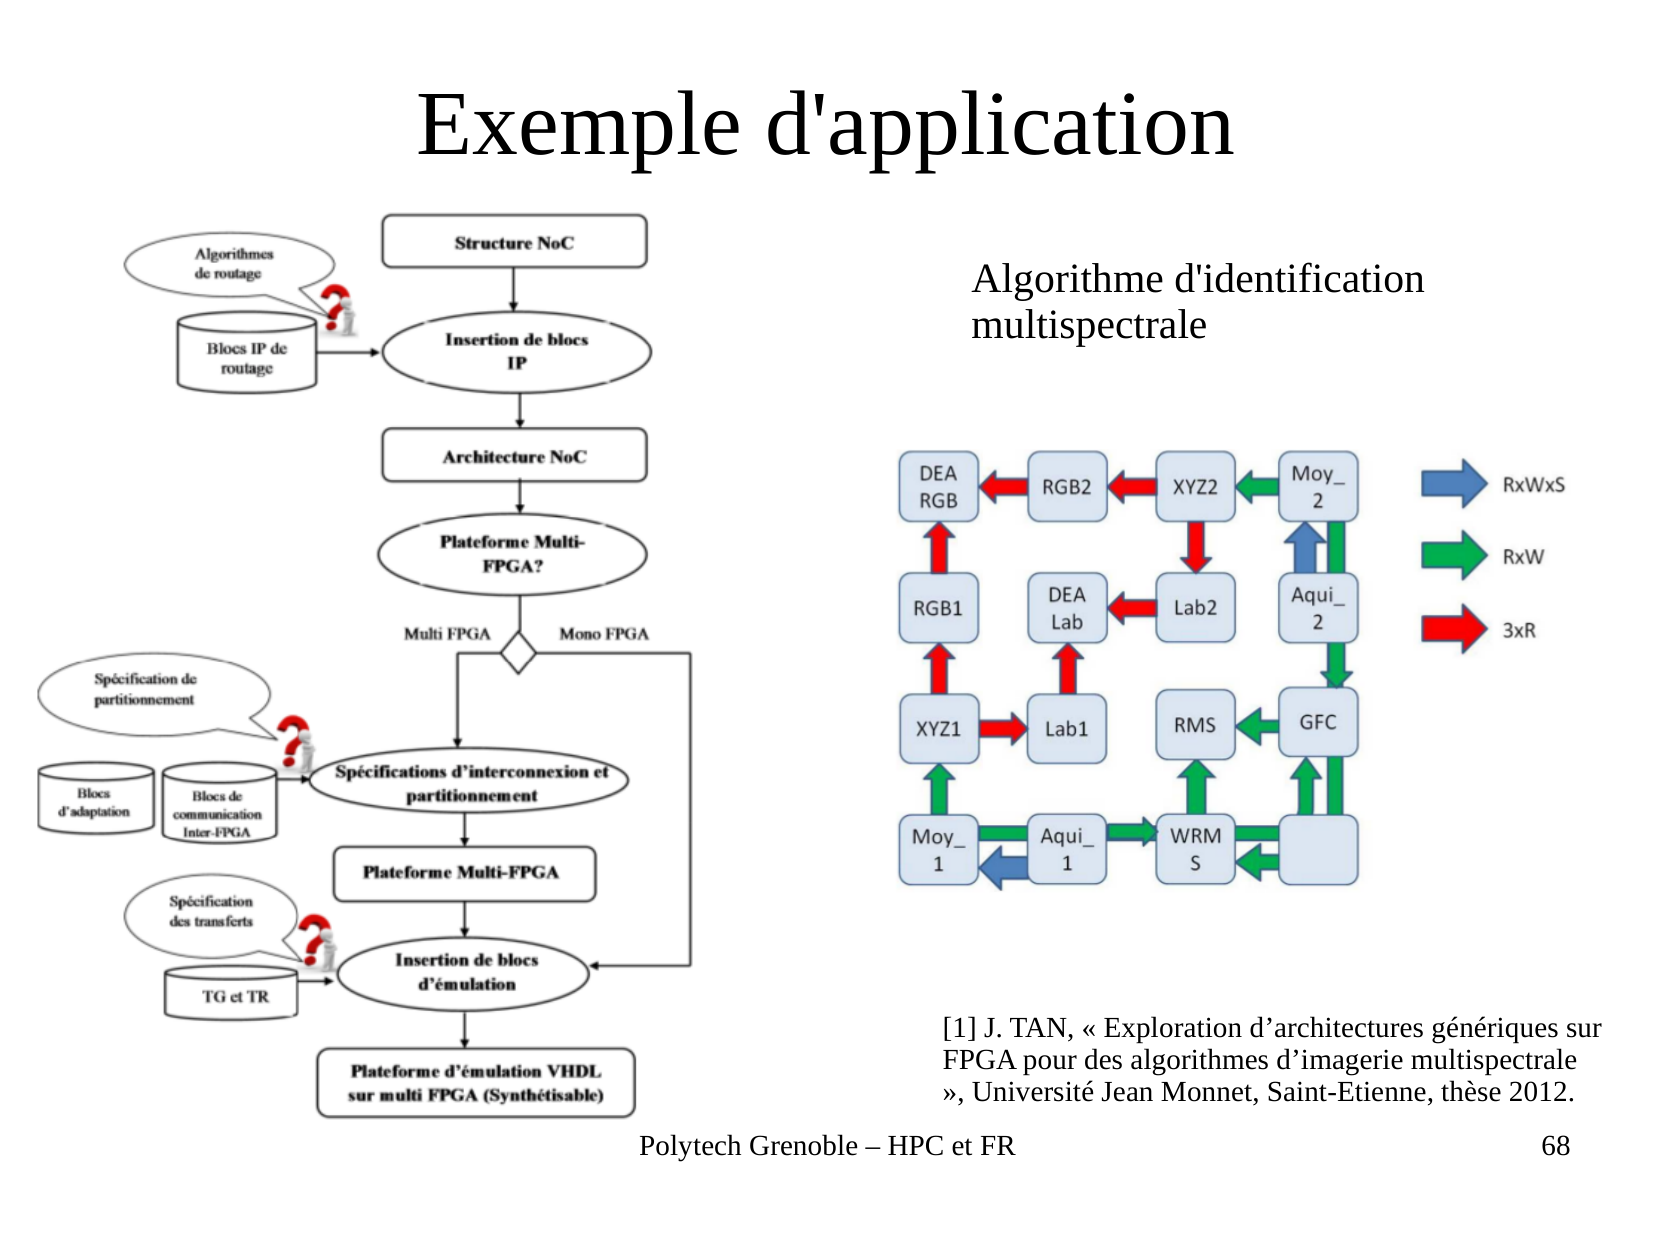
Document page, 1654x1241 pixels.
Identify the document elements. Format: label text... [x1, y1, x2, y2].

picture [874, 431, 1622, 916]
picture [11, 200, 709, 1134]
text_box [1] J. TAN, « Exploration d’architectures génériques sur FPGA pour des algorithmes d’imagerie multispectrale », Université Jean Monnet, Saint-Etienne, thèse 2012. [927, 1003, 1619, 1149]
text_box Algorithme d'identification multispectrale [956, 248, 1560, 356]
title Exemple d'application [82, 19, 1571, 227]
